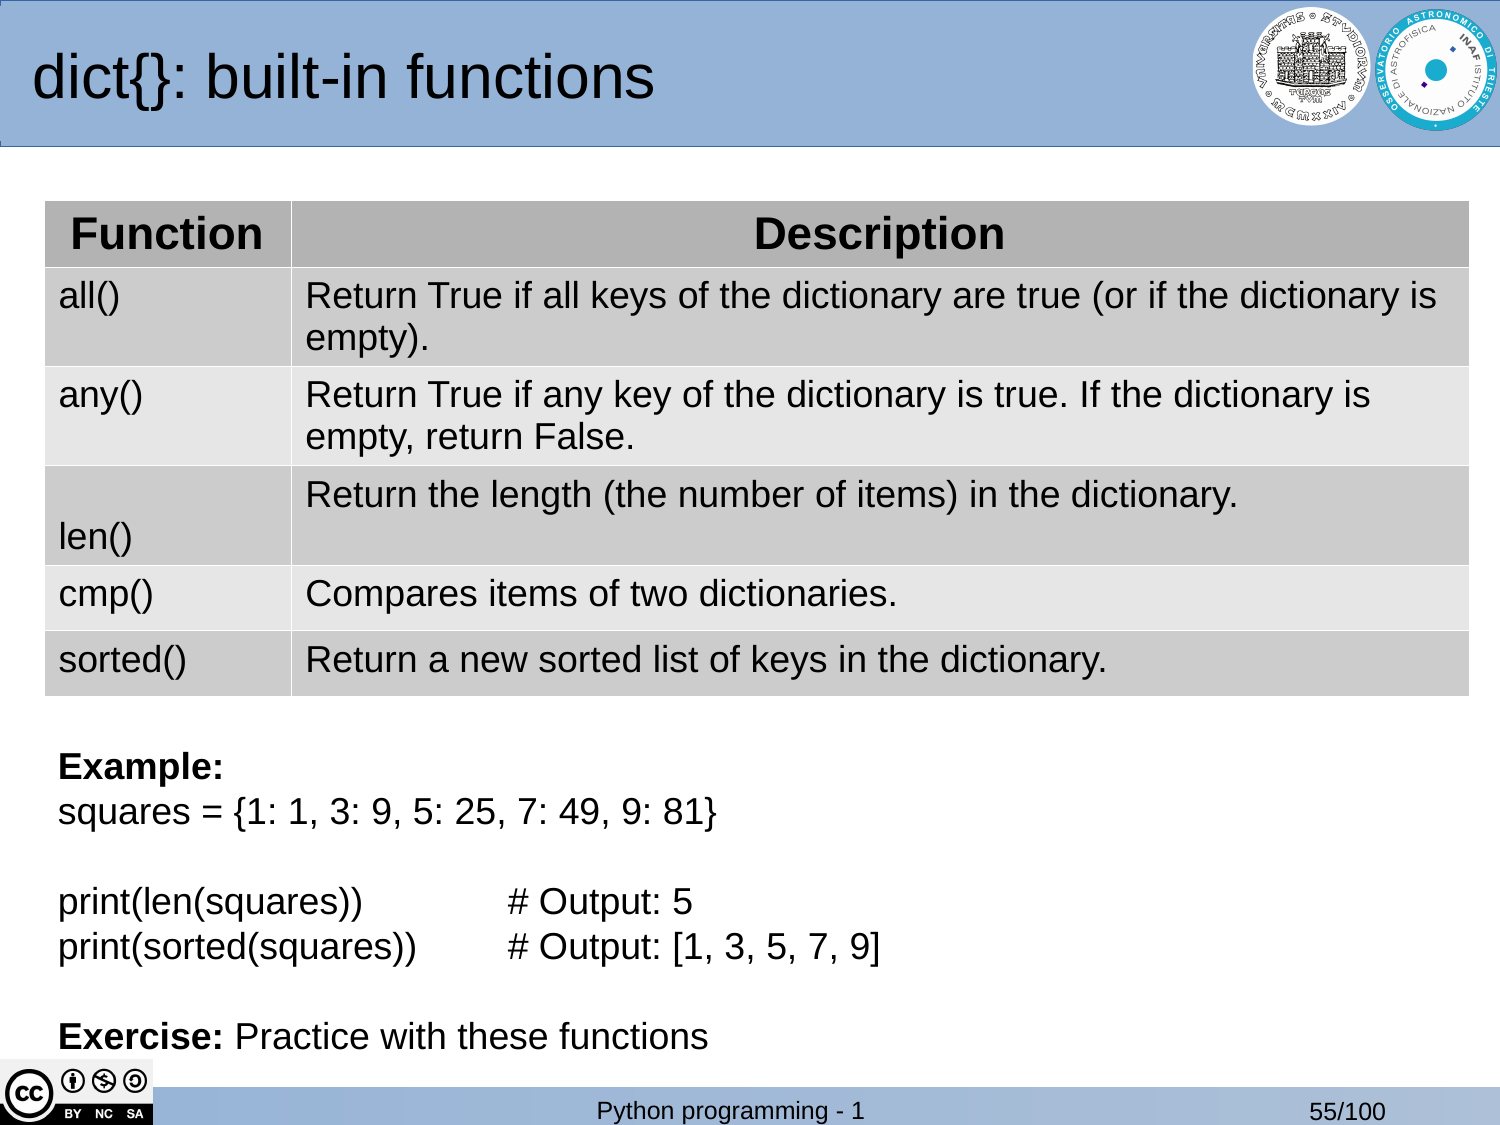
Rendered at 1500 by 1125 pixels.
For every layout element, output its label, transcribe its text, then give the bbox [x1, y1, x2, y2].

list Example: squares = {1: 1, 3: 9, 5: 25, 7: 49, 9: 81} print(len(squares)) # Output: 5 print(sorted(squares)) # Output: [1, 3, 5, 7, 9] Exercise: Practice with these functions [43, 733, 1500, 1054]
table_cell len() [45, 466, 291, 565]
table_cell all() [45, 268, 291, 366]
table_cell Compares items of two dictionaries. [292, 566, 1469, 630]
table_cell any() [45, 367, 291, 465]
table_cell cmp() [45, 566, 291, 630]
table_cell Return True if all keys of the dictionary are true (or if the dictionary is empty). [292, 268, 1469, 366]
table_cell Return a new sorted list of keys in the dictionary. [292, 631, 1469, 696]
table_header Function [45, 201, 291, 267]
table_cell sorted() [45, 631, 291, 696]
picture [1253, 0, 1500, 156]
picture [0, 1059, 153, 1125]
table_cell Return True if any key of the dictionary is true. If the dictionary is empty, return False. [292, 367, 1469, 465]
text_box dict{}: built-in functions [0, 5, 1253, 141]
table_cell Return the length (the number of items) in the dictionary. [292, 466, 1469, 565]
table_header Description [292, 201, 1469, 267]
